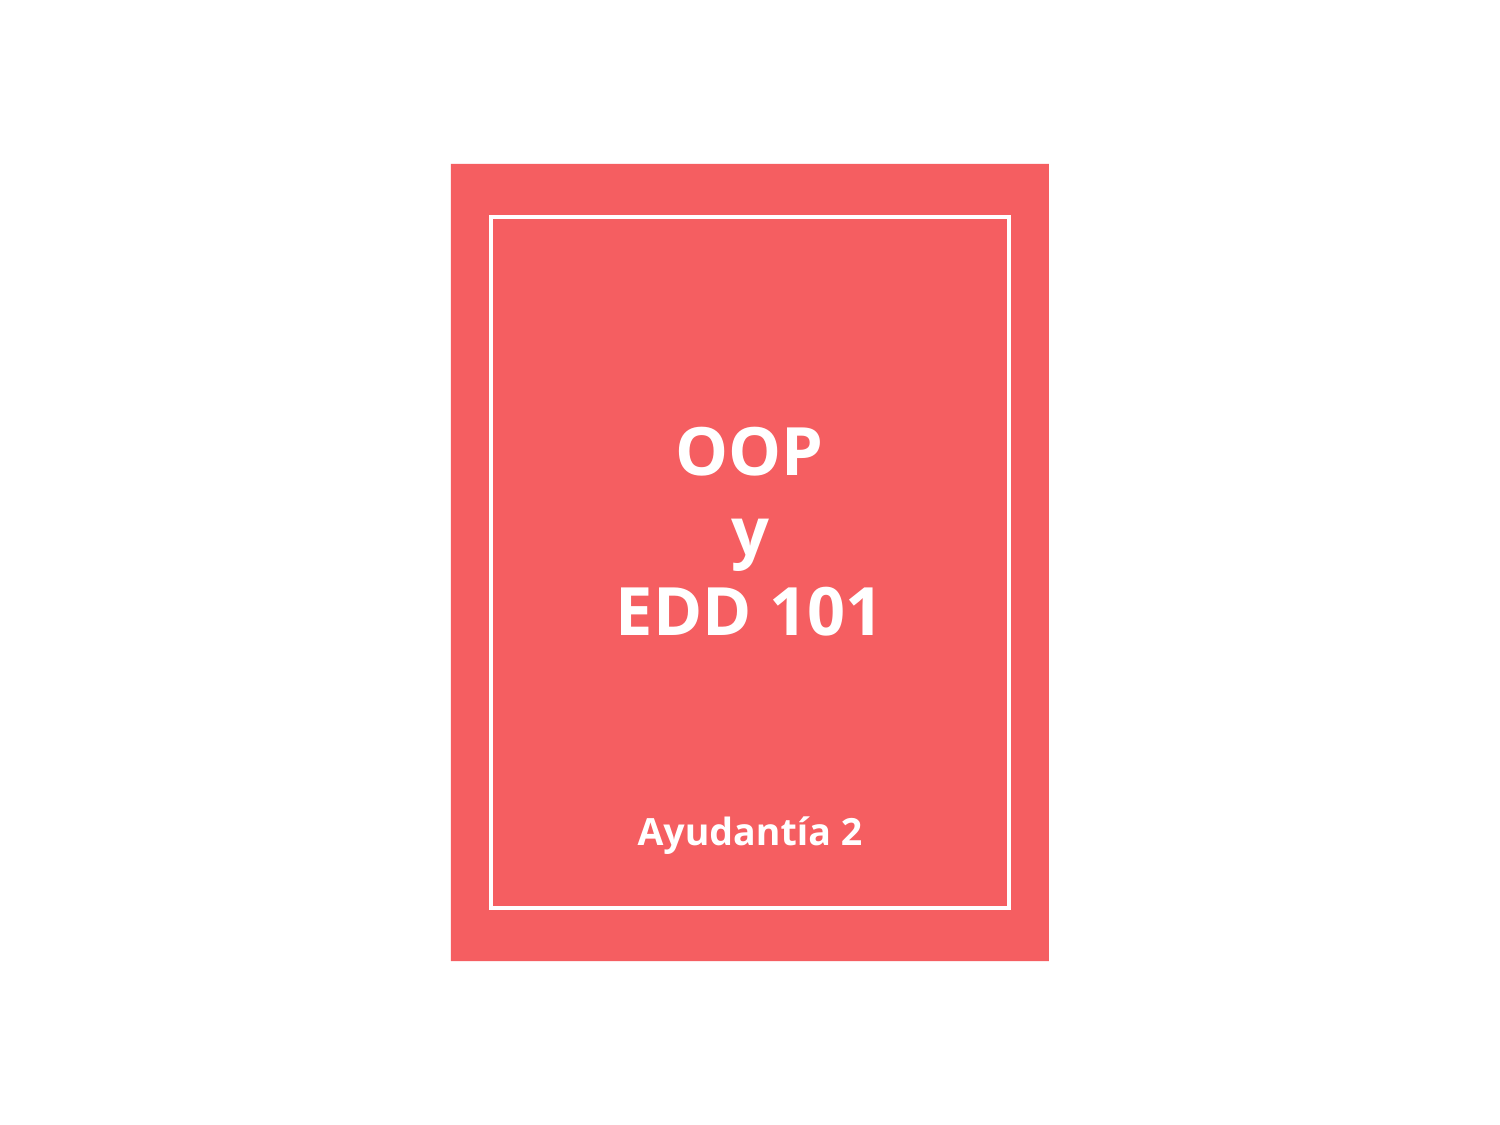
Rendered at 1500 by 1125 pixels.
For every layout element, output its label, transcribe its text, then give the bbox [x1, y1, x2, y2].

subtitle Ayudantía 2 [507, 714, 993, 868]
title OOP y EDD 101 [507, 355, 993, 703]
